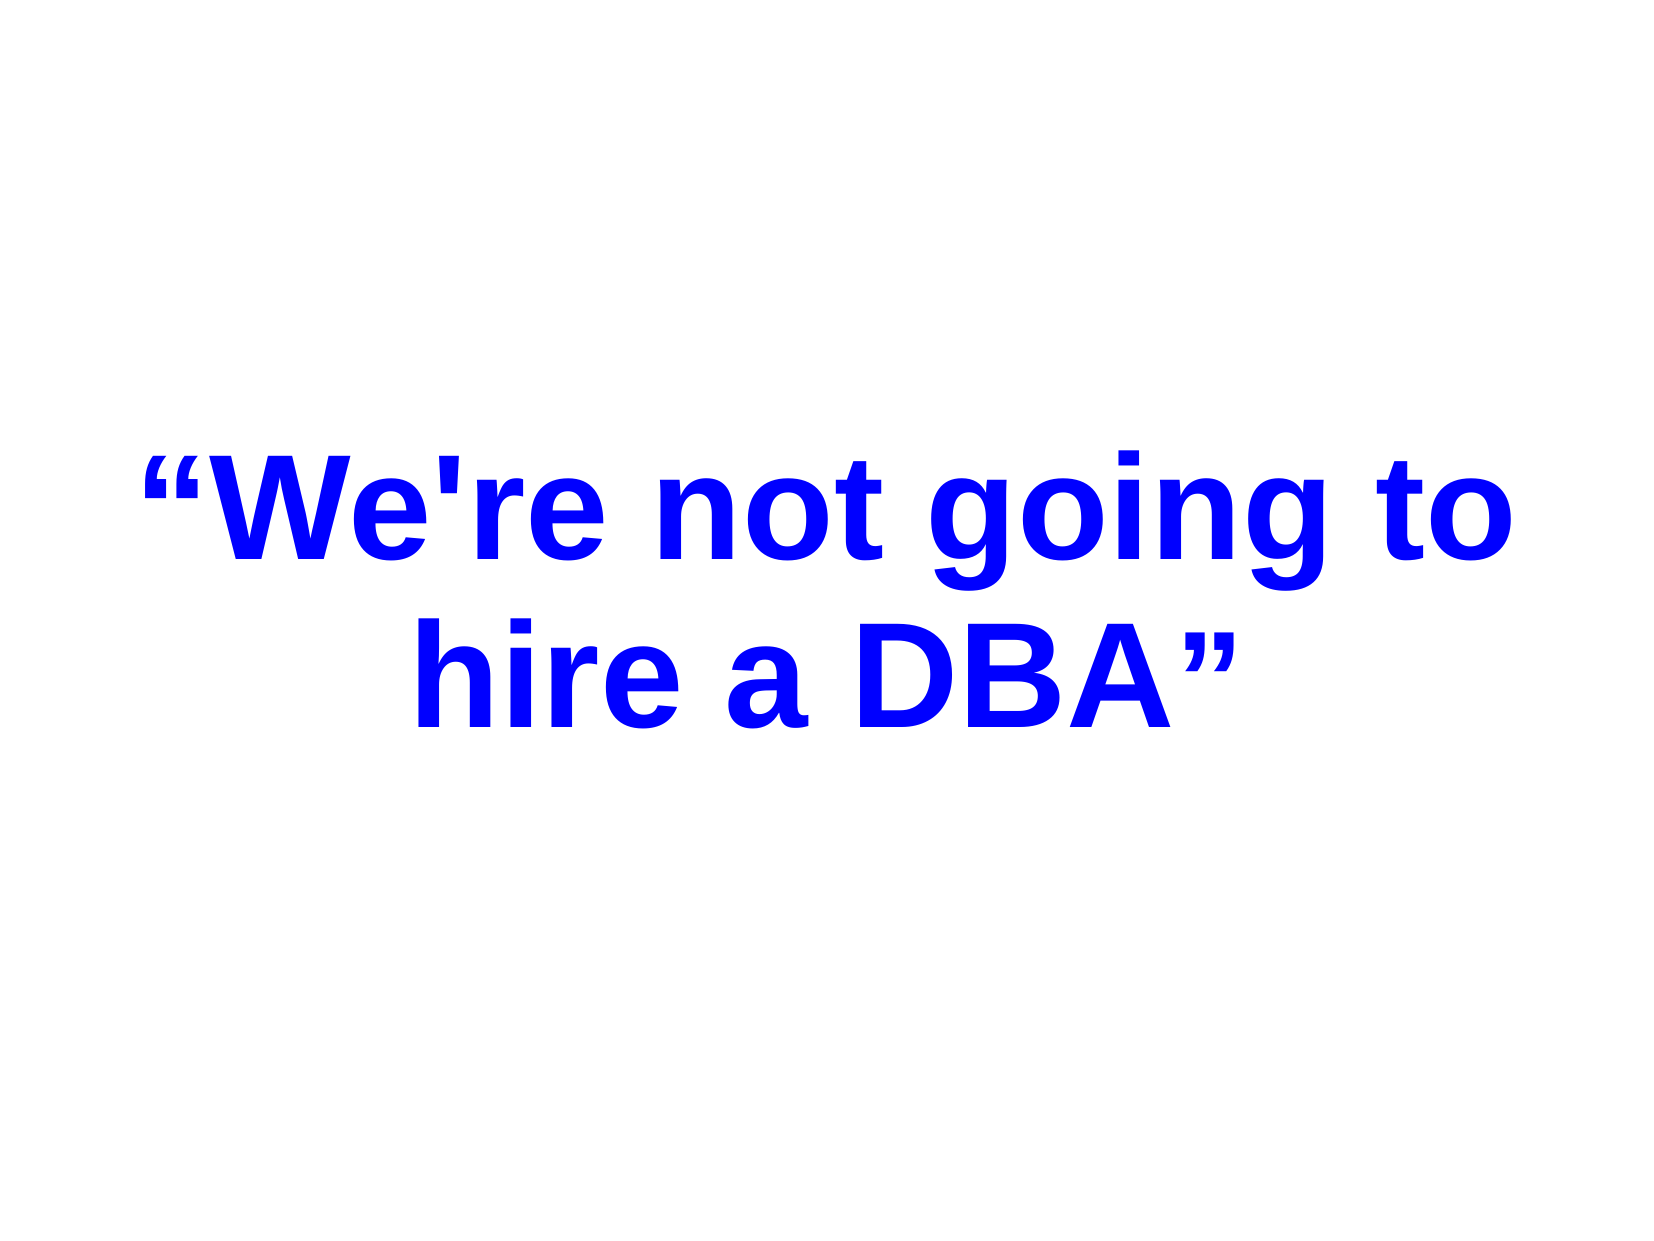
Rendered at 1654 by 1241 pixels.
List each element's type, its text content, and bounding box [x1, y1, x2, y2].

title “We're not going to hire a DBA” [82, 423, 1571, 759]
